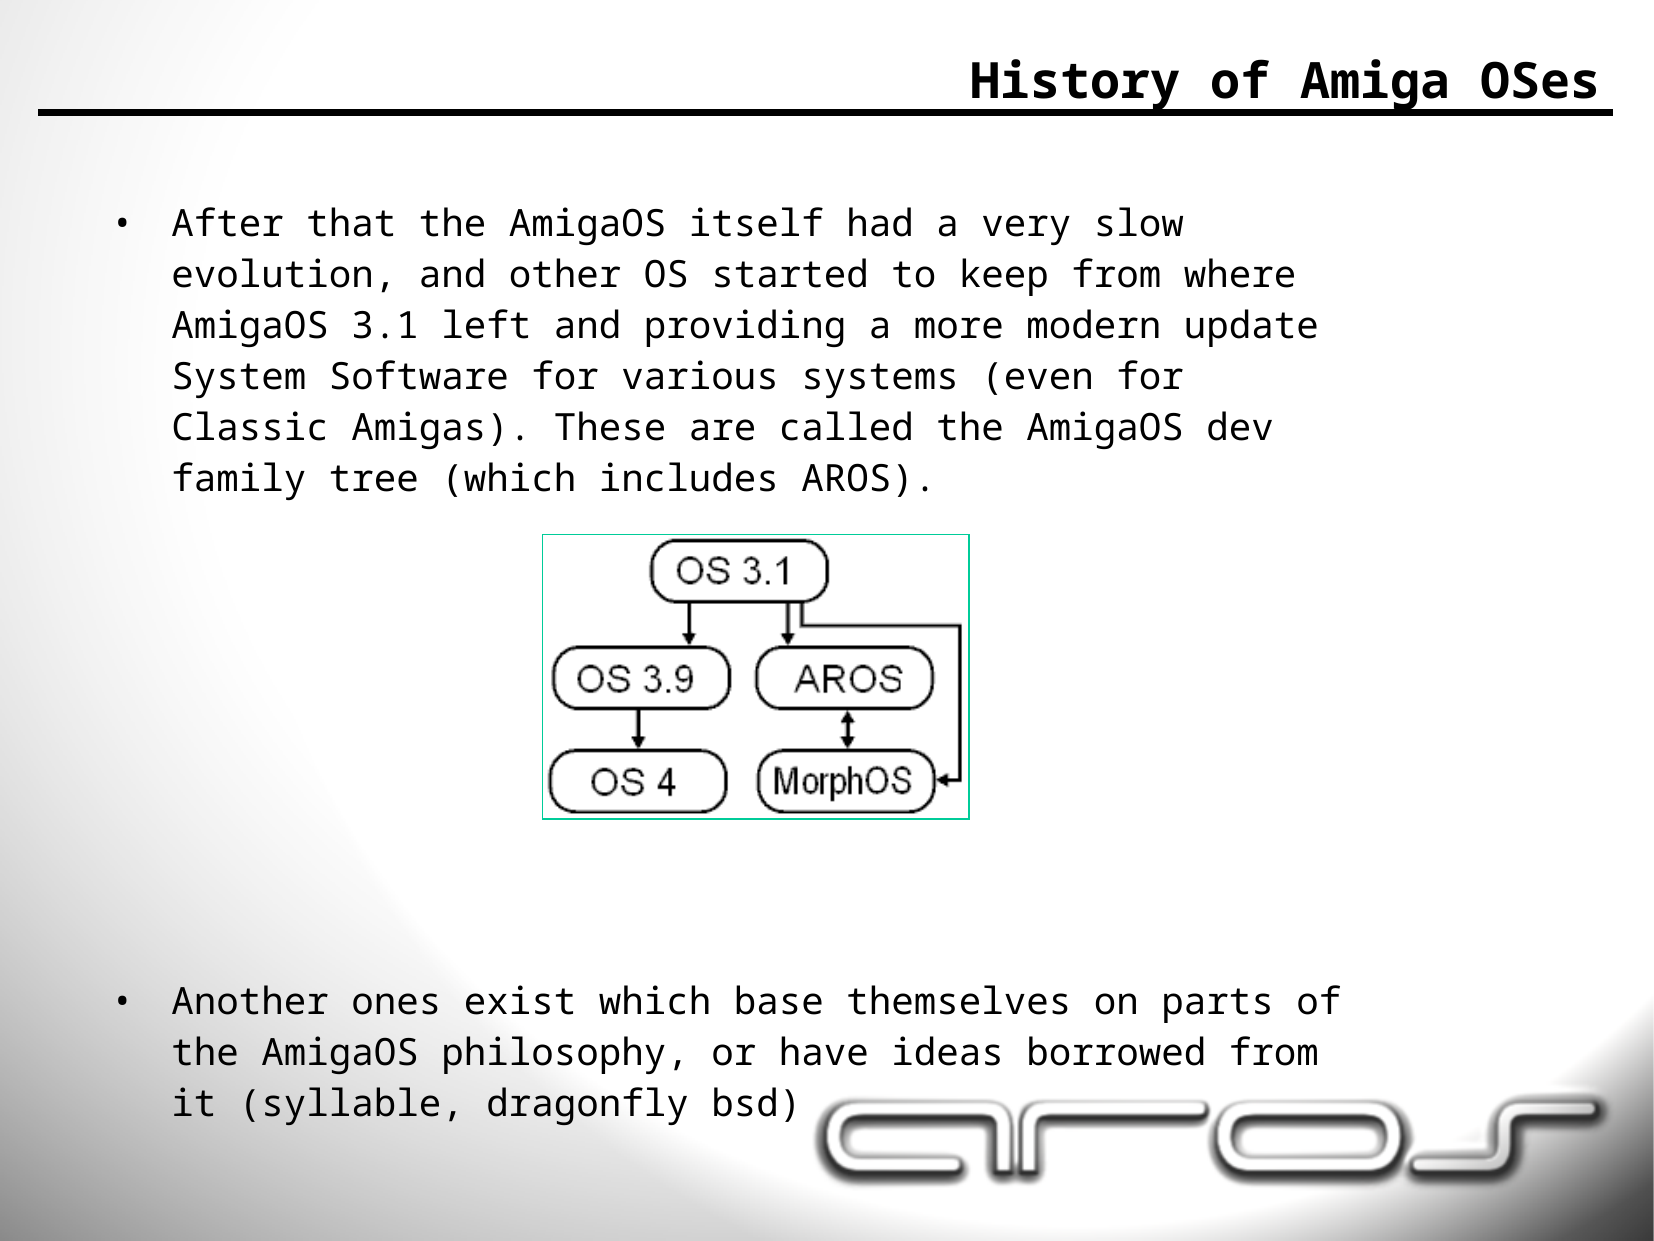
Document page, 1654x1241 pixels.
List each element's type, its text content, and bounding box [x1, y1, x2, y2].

text_box History of Amiga OSes [955, 37, 1626, 103]
picture [0, 0, 1654, 1241]
text_box After that the AmigaOS itself had a very slow evolution, and other OS started to keep from where AmigaOS 3.1 left and providing a more modern update System Software for various systems (even for Classic Amigas). These are called the AmigaOS dev family tree (which includes AROS). Another ones exist which base themselves on parts of the AmigaOS philosophy, or have ideas borrowed from it (syllable, dragonfly bsd)‏ [100, 189, 1376, 918]
